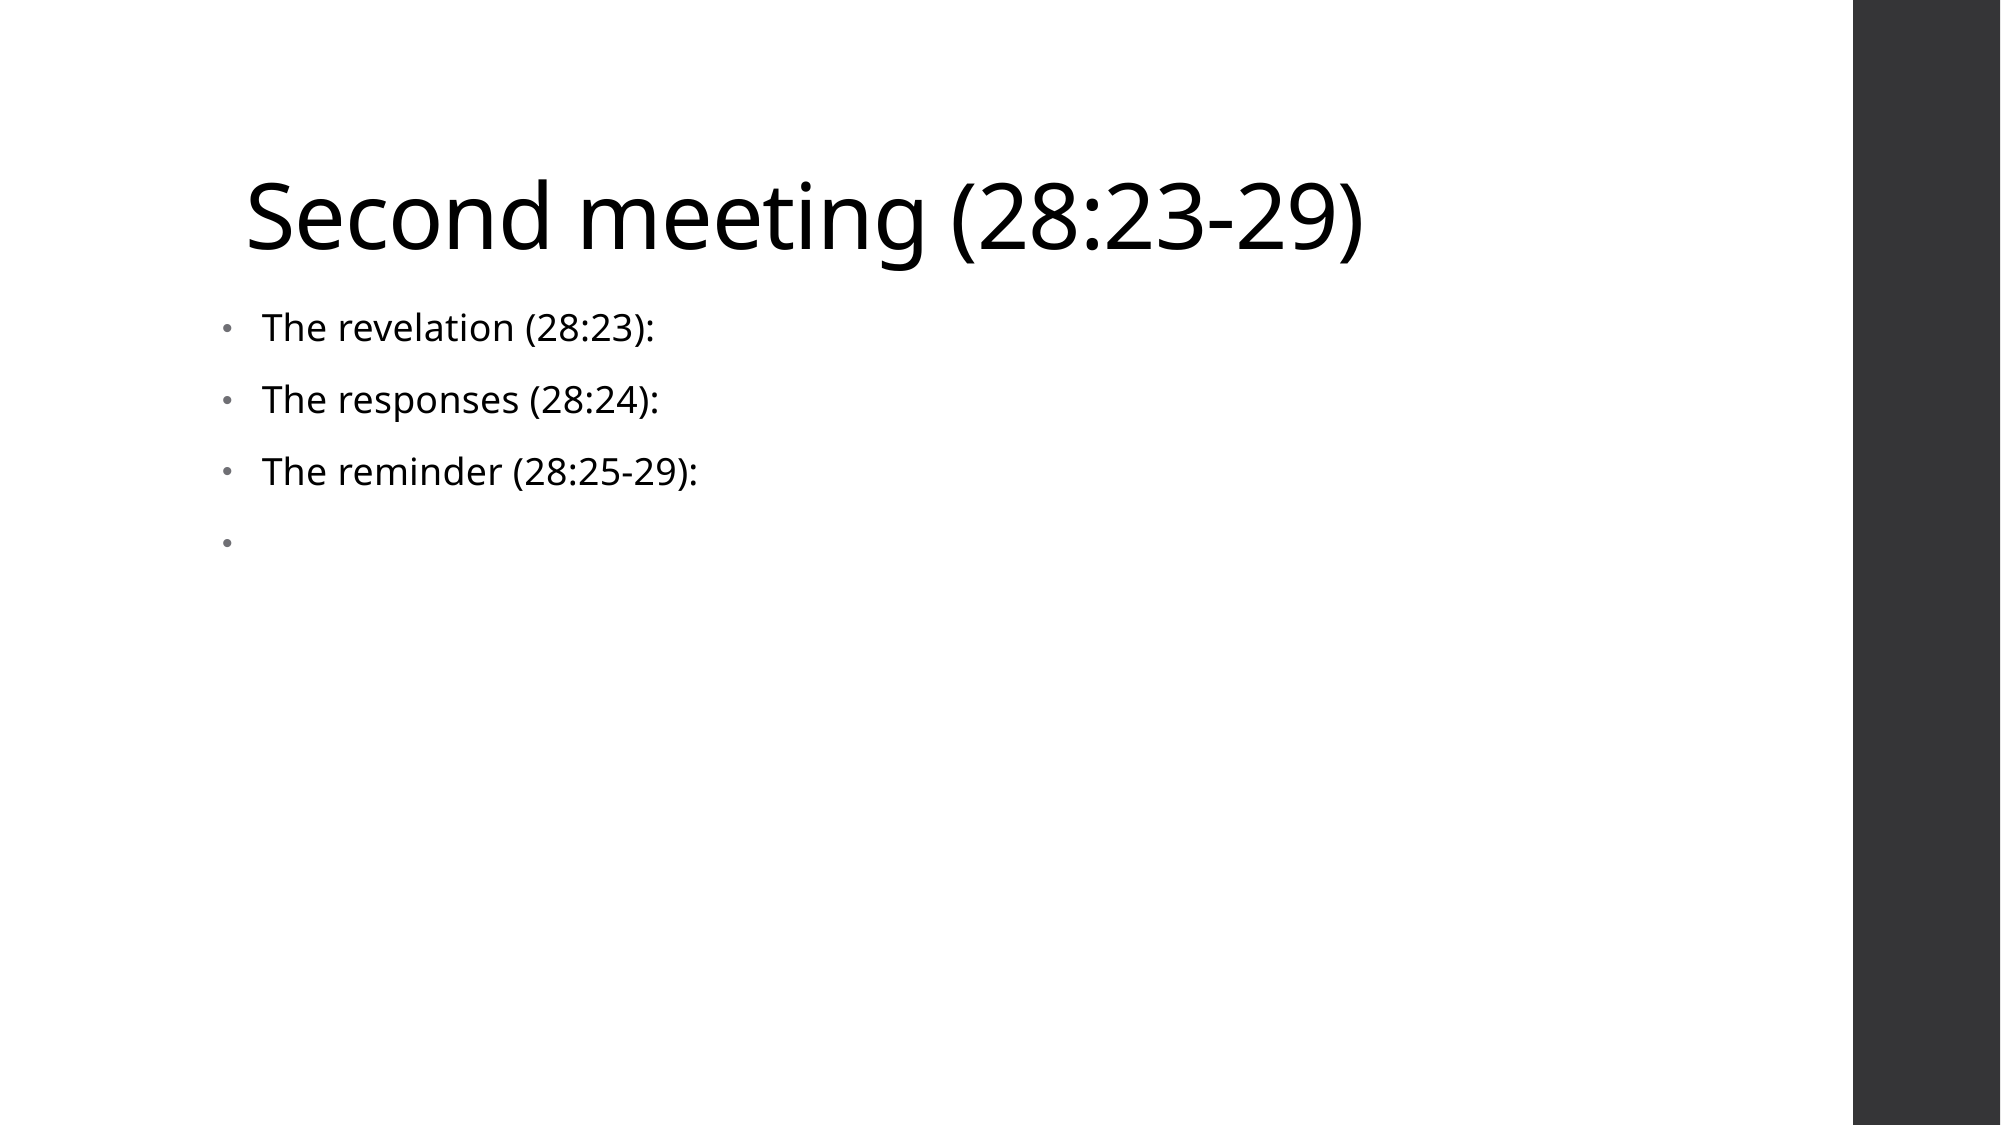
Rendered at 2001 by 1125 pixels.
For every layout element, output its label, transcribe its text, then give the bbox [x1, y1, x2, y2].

list The revelation (28:23): The responses (28:24): The reminder (28:25-29): [206, 299, 1617, 1014]
title Second meeting (28:23-29) [206, 60, 1797, 278]
